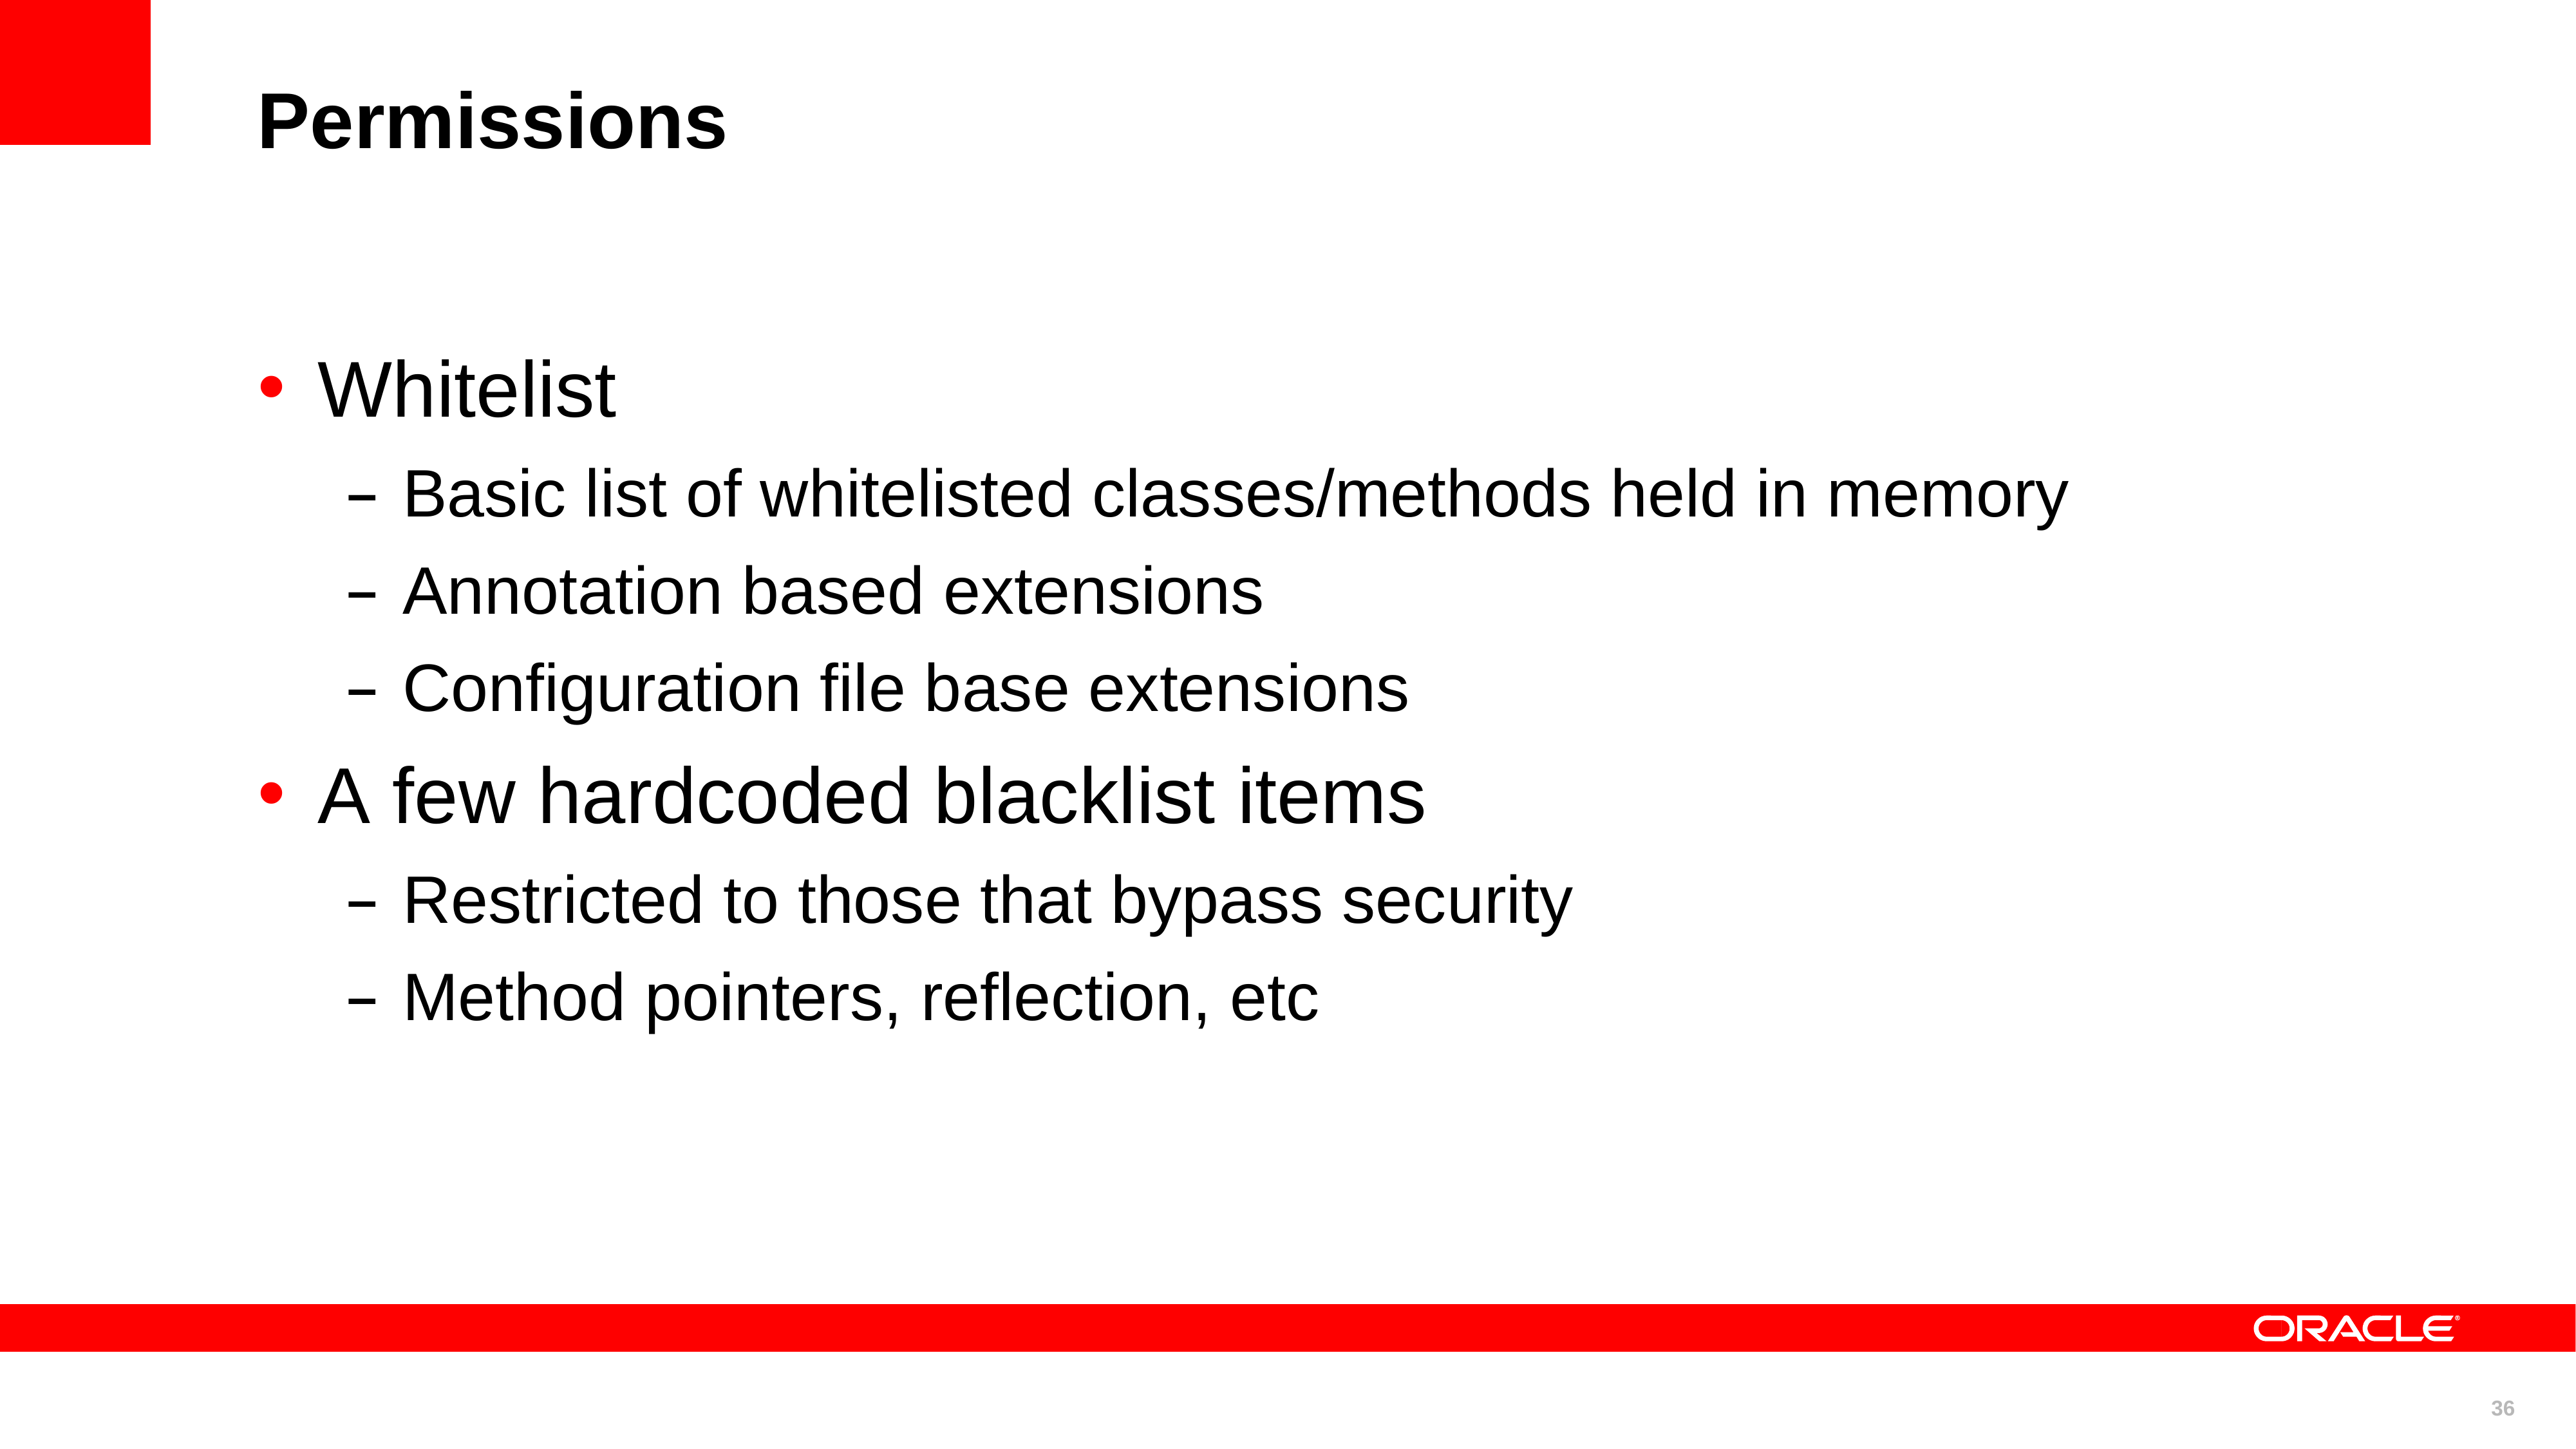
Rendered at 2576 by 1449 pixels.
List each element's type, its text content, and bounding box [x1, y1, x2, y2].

picture [0, 1304, 2576, 1352]
picture [0, 0, 151, 145]
title Permissions [257, 69, 2318, 251]
list Whitelist Basic list of whitelisted classes/methods held in memory Annotation based extensions Configuration file base extensions A few hardcoded blacklist items Restricted to those that bypass security Method pointers, reflection, etc [258, 337, 2318, 1256]
